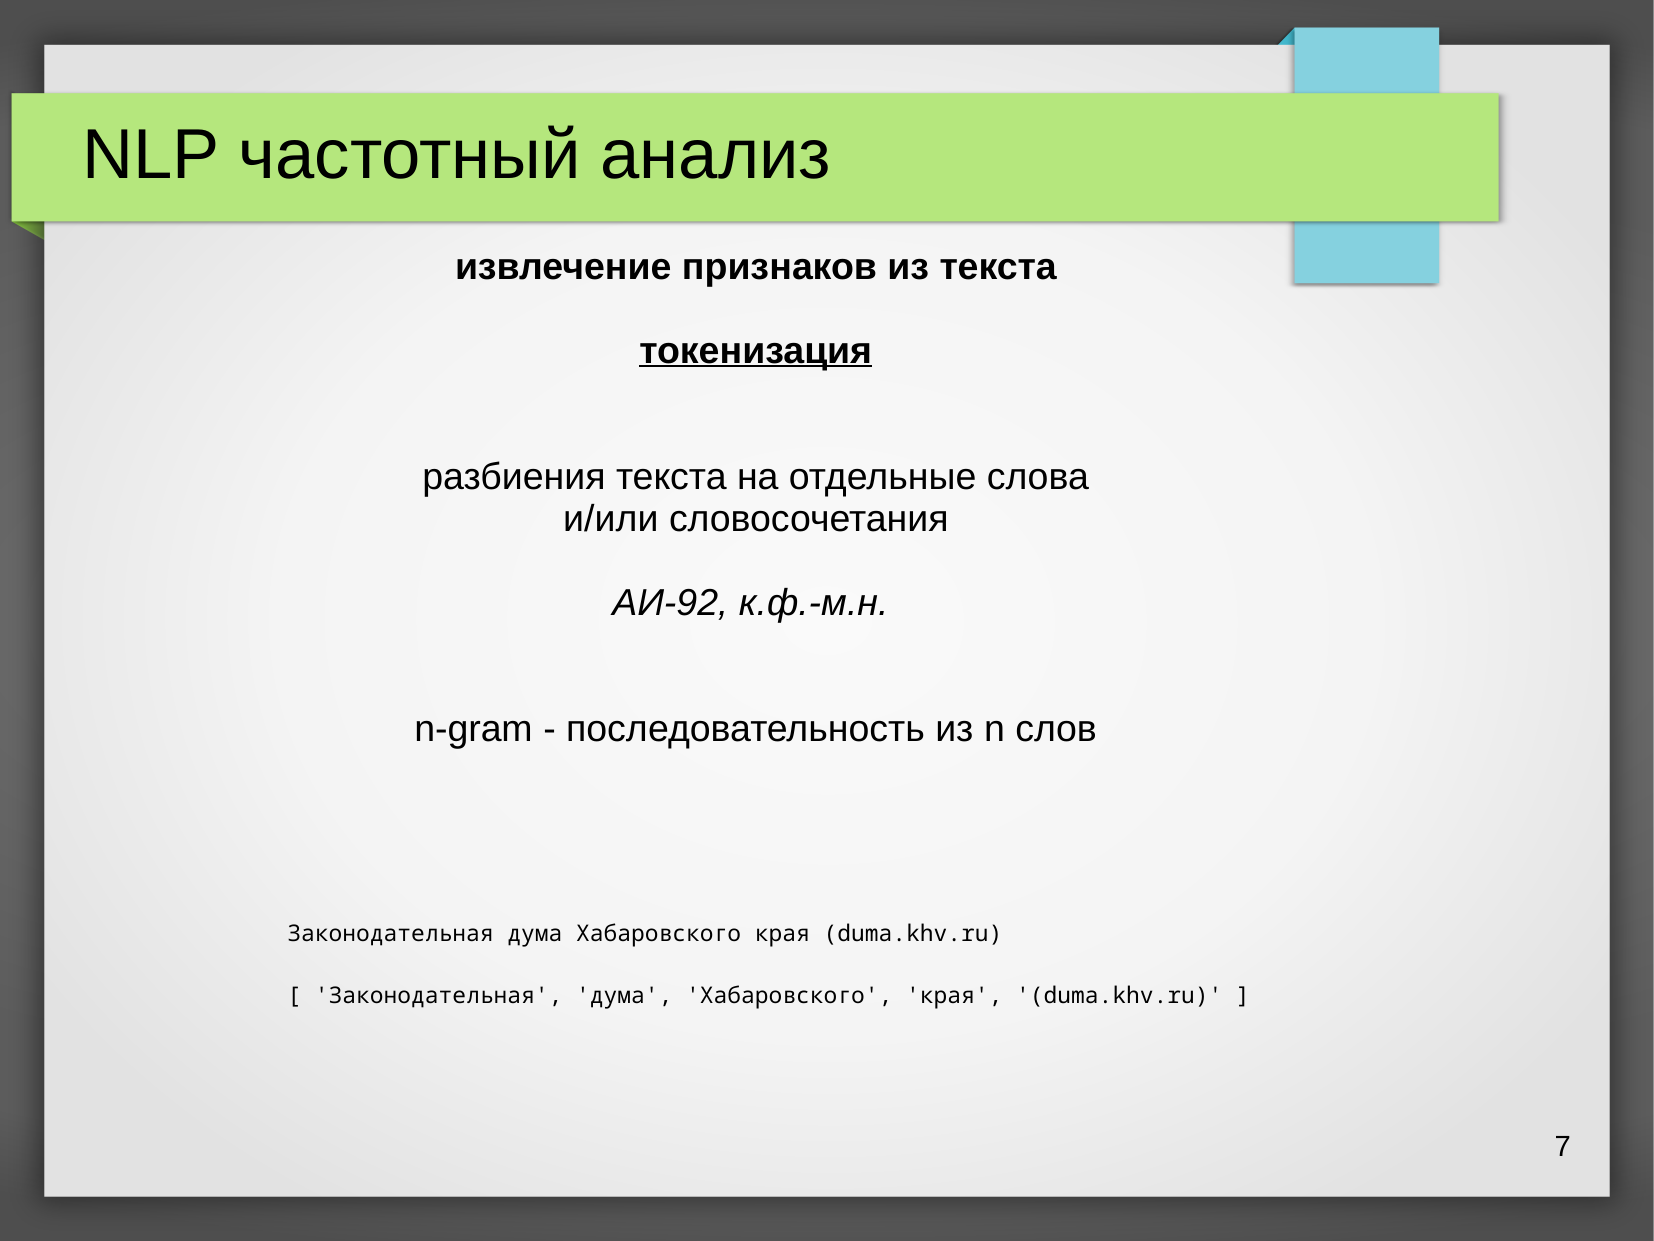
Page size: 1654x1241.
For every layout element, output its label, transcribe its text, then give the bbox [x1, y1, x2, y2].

title NLP частотный анализ [82, 113, 1406, 194]
picture [0, 0, 1654, 1241]
text_box Законодательная дума Хабаровского края (duma.khv.ru) [ 'Законодательная', 'дума', 'Хабаровского', 'края', '(duma.khv.ru)' ] [272, 909, 1394, 1099]
text_box извлечение признаков из текста токенизация разбиения текста на отдельные слова и/или словосочетания АИ-92, к.ф.-м.н. n-gram - последовательность из n слов [188, 245, 1323, 750]
